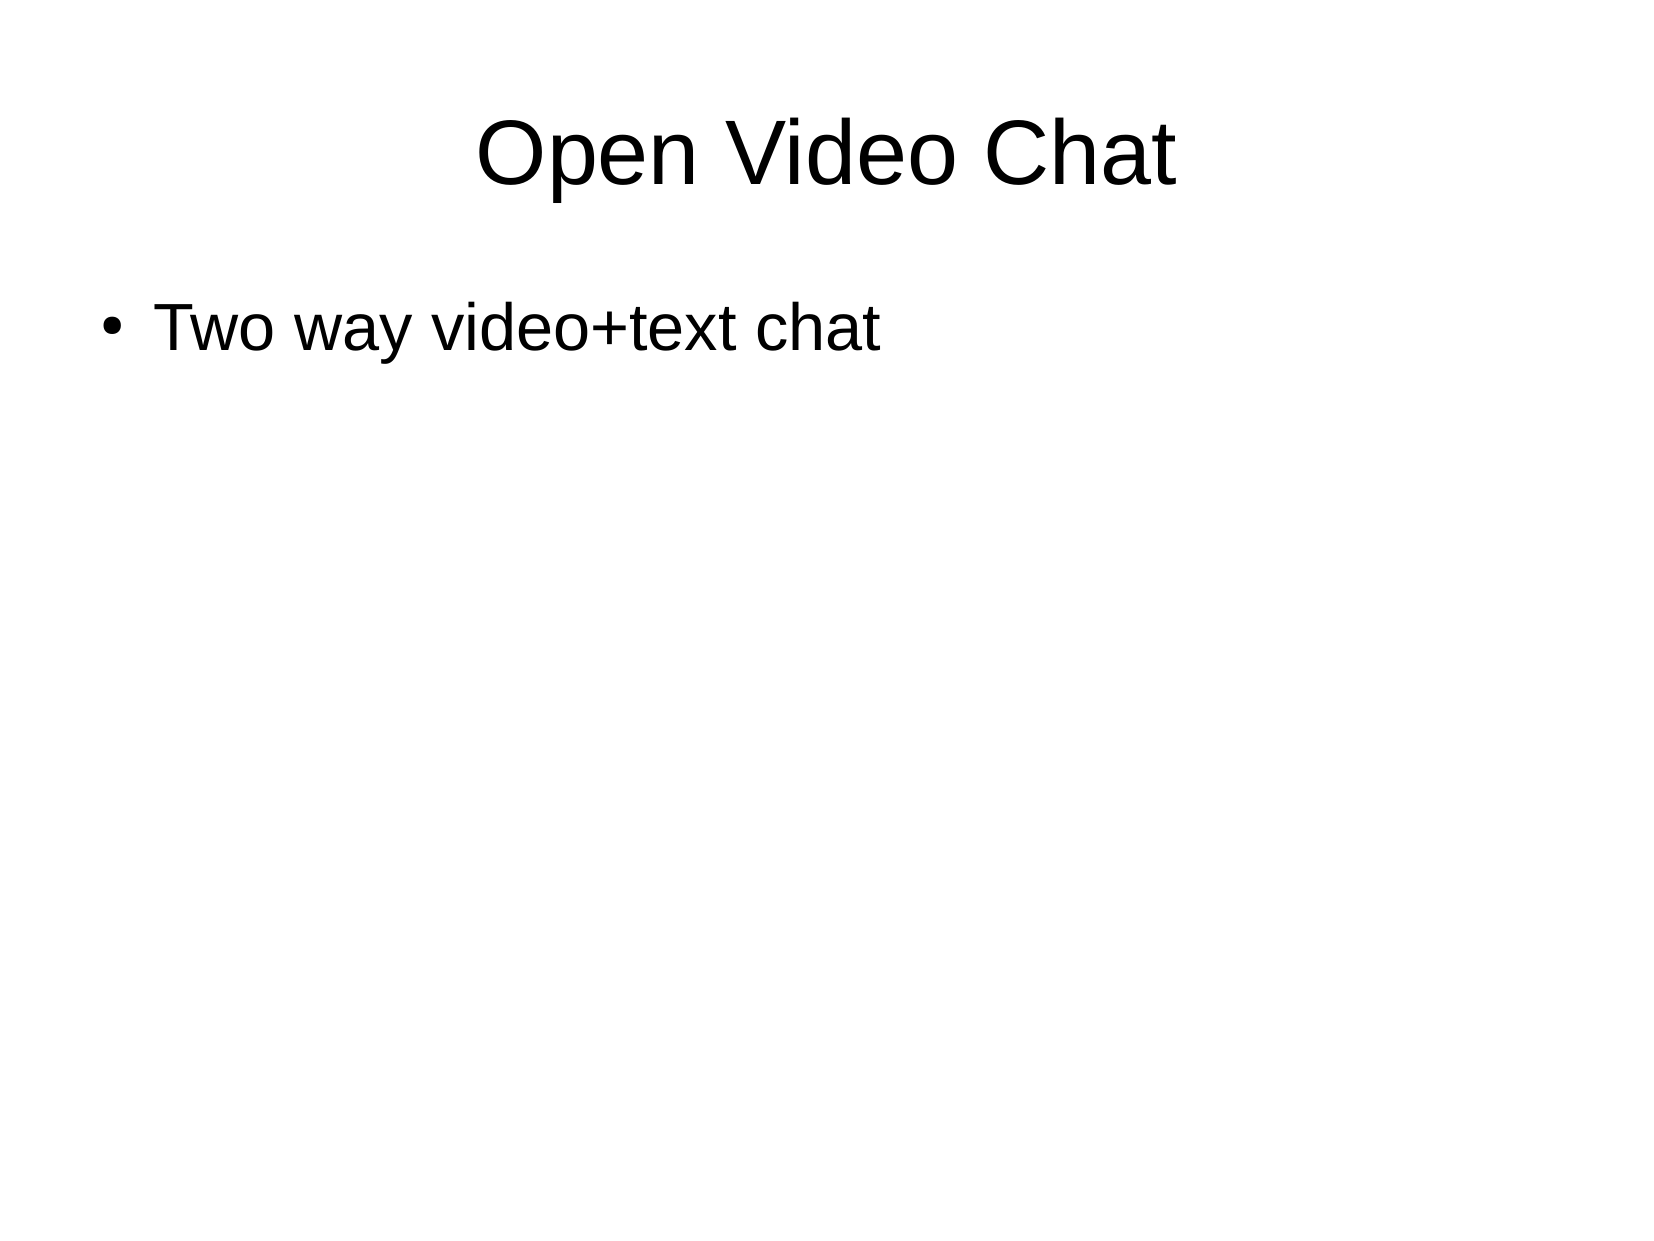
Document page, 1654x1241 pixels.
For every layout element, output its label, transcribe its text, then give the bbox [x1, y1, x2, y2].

title Open Video Chat [82, 49, 1571, 257]
list Two way video+text chat [82, 290, 1571, 1109]
